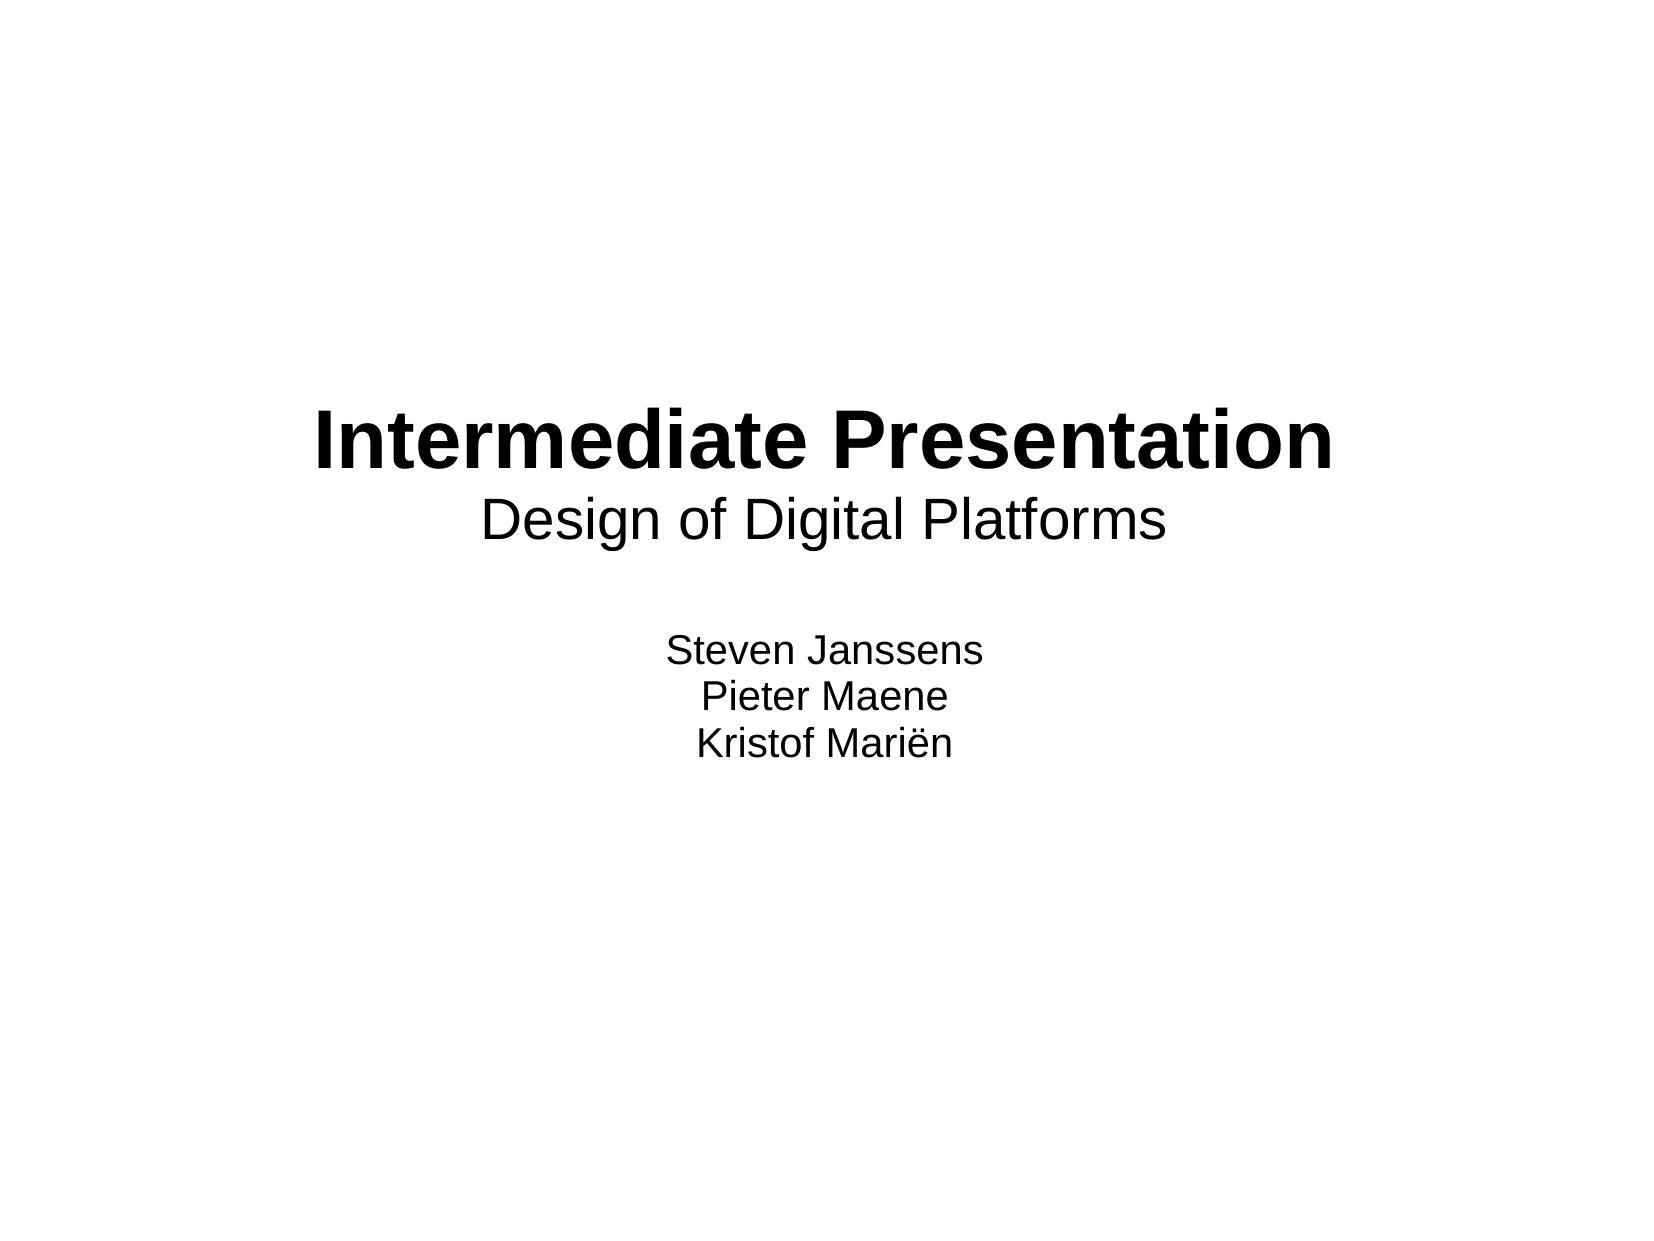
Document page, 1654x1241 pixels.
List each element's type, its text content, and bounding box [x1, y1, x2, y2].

subtitle Intermediate Presentation Design of Digital Platforms Steven Janssens Pieter Maene Kristof Mariën [80, 99, 1569, 1060]
